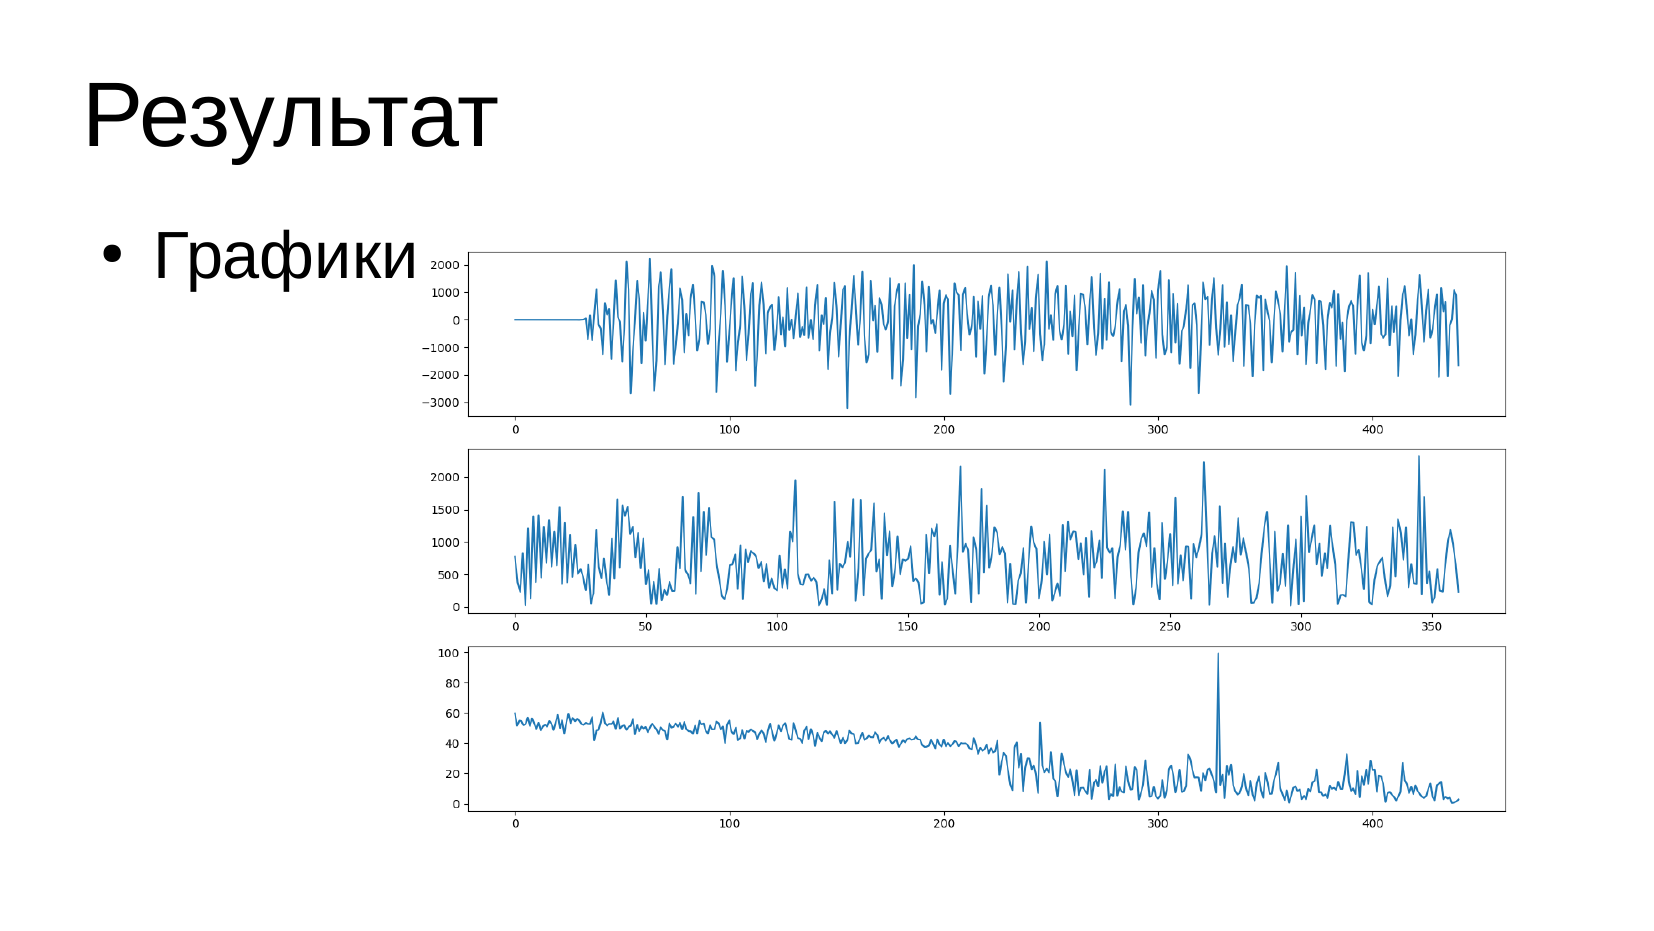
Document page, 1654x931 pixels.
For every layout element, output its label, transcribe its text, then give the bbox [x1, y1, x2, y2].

picture [300, 164, 1639, 890]
list Графики [82, 217, 1571, 758]
title Результат [82, 37, 1571, 193]
